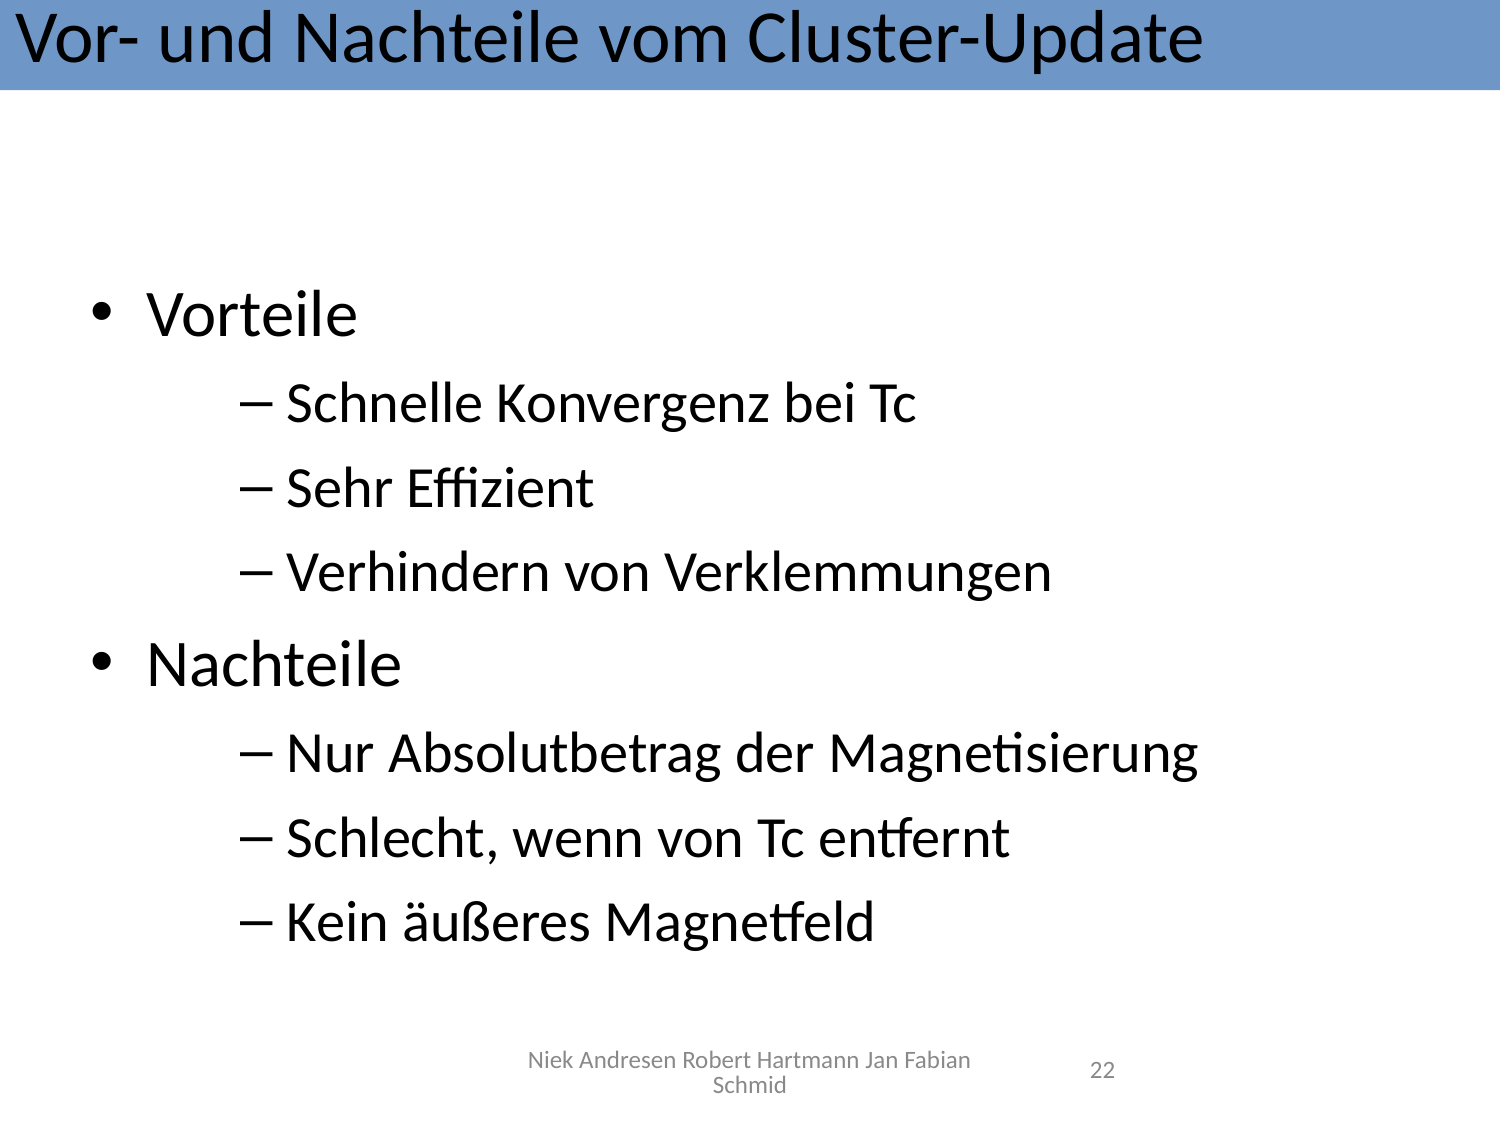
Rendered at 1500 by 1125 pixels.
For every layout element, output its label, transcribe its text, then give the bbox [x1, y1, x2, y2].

text_box Vor- und Nachteile vom Cluster-Update [0, 0, 1500, 91]
text_box [1074, 1042, 1426, 1103]
text_box Niek Andresen Robert Hartmann Jan Fabian Schmid [512, 1042, 988, 1103]
list Vorteile Schnelle Konvergenz bei Tc Sehr Effizient Verhindern von Verklemmungen Nachteile Nur Absolutbetrag der Magnetisierung Schlecht, wenn von Tc entfernt Kein äußeres Magnetfeld [75, 262, 1426, 1005]
